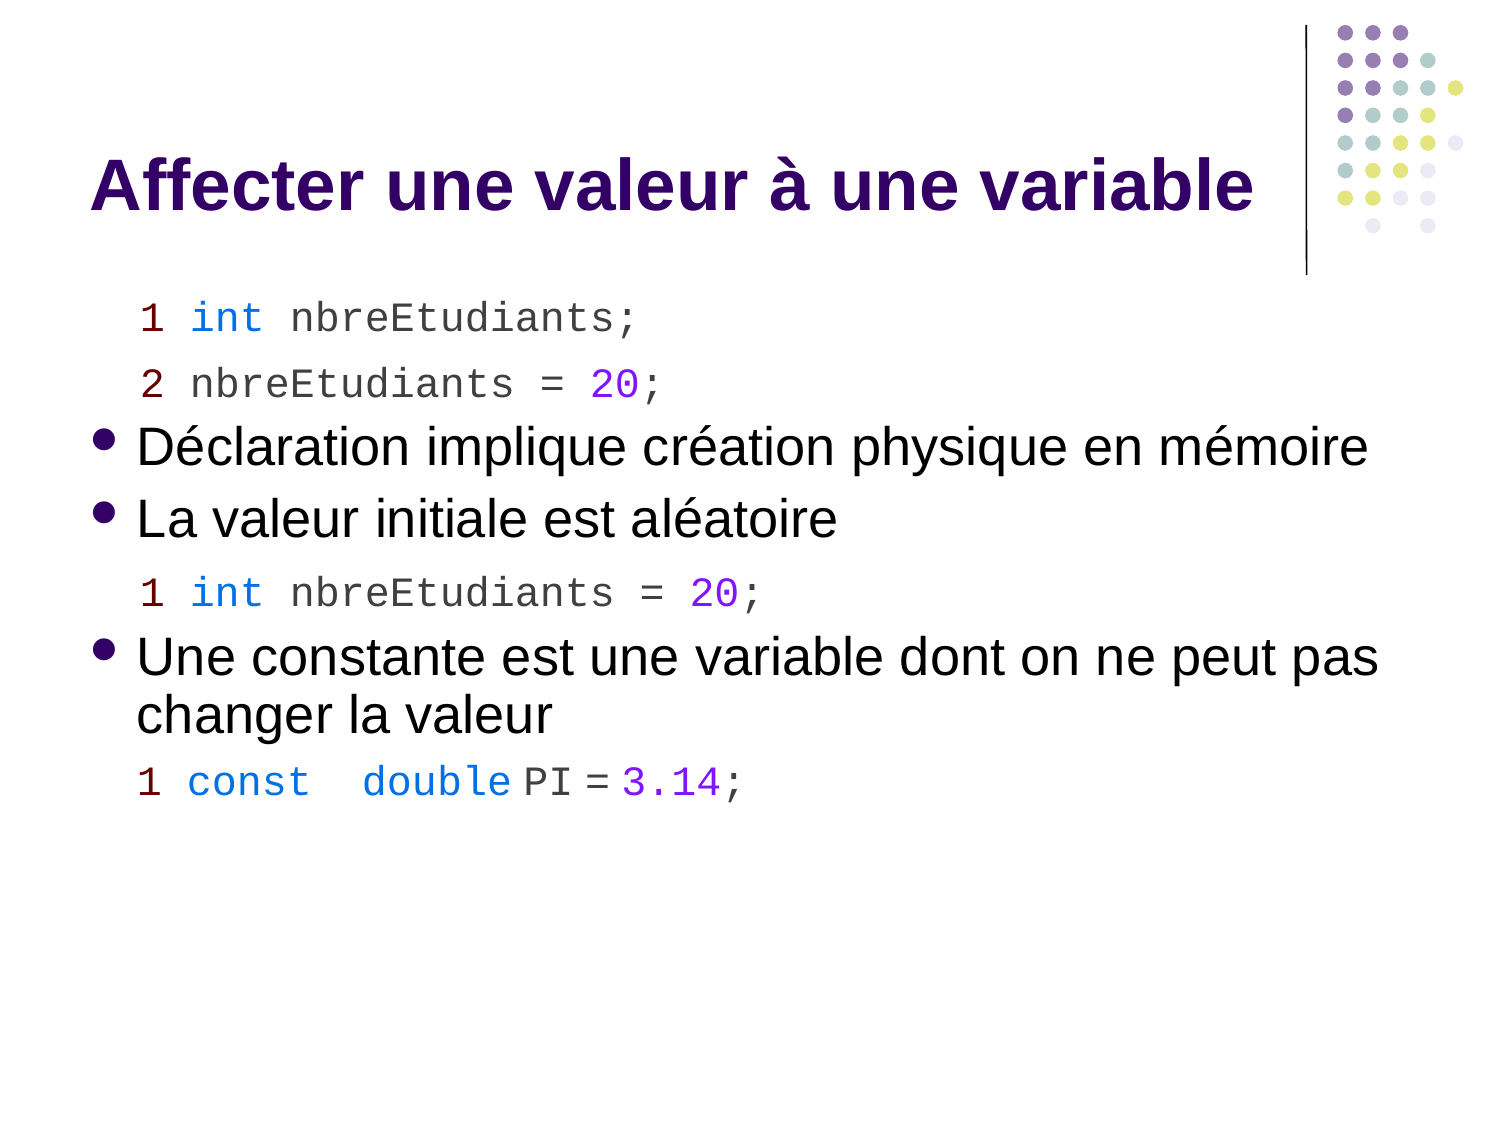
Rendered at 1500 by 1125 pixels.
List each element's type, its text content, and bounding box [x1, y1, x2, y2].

list 1 int nbreEtudiants; 2 nbreEtudiants = 20; Déclaration implique création physique en mémoire La valeur initiale est aléatoire 1 int nbreEtudiants = 20; Une constante est une variable dont on ne peut pas changer la valeur 1 const double PI = 3.14; [75, 282, 1426, 1006]
title Affecter une valeur à une variable [74, 20, 1313, 233]
